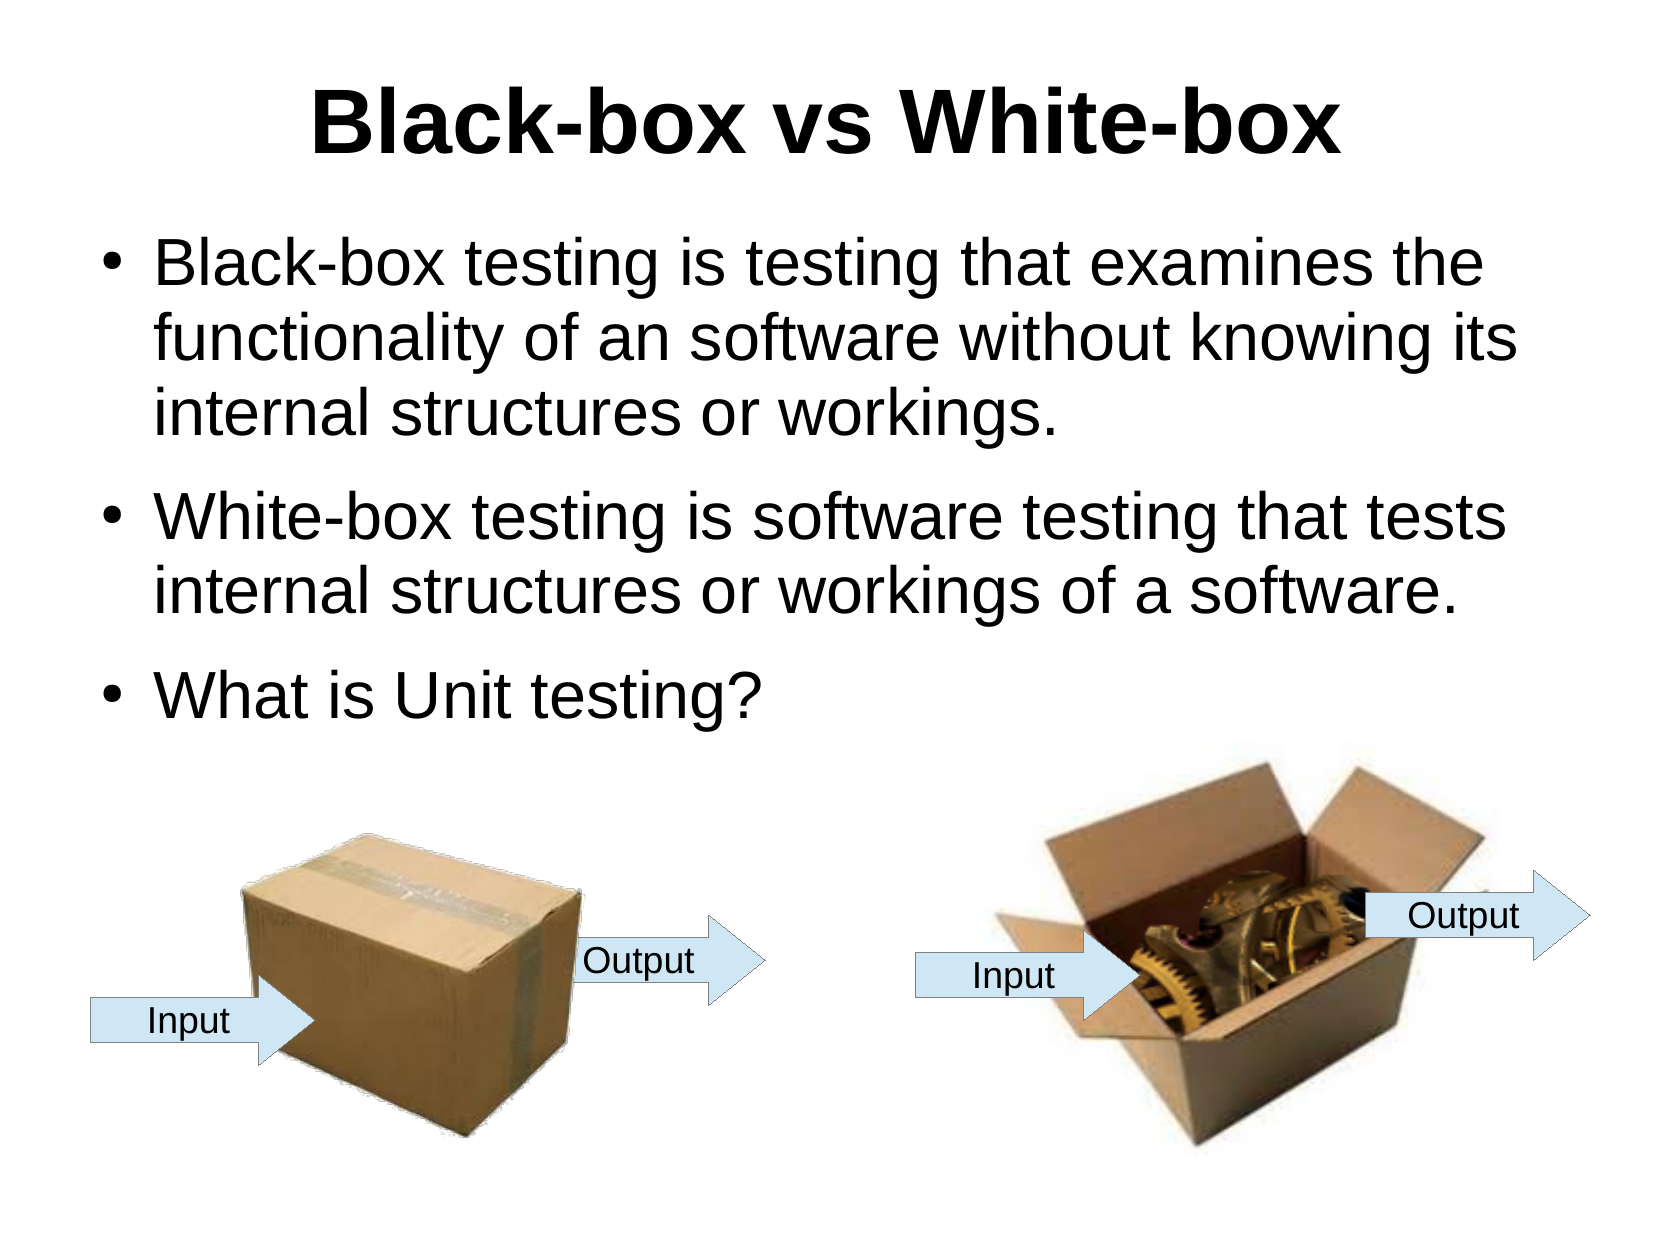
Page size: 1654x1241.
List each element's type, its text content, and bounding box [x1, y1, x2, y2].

text_box Output [1365, 870, 1591, 961]
text_box Input [90, 975, 316, 1066]
title Black-box vs White-box [82, 49, 1571, 196]
text_box Output [618, 915, 766, 1006]
text_box Input [915, 930, 1141, 1021]
picture [975, 742, 1498, 1156]
picture [225, 826, 618, 1156]
list Black-box testing is testing that examines the functionality of an software without knowing its internal structures or workings. White-box testing is software testing that tests internal structures or workings of a software. What is Unit testing? [82, 225, 1538, 1186]
